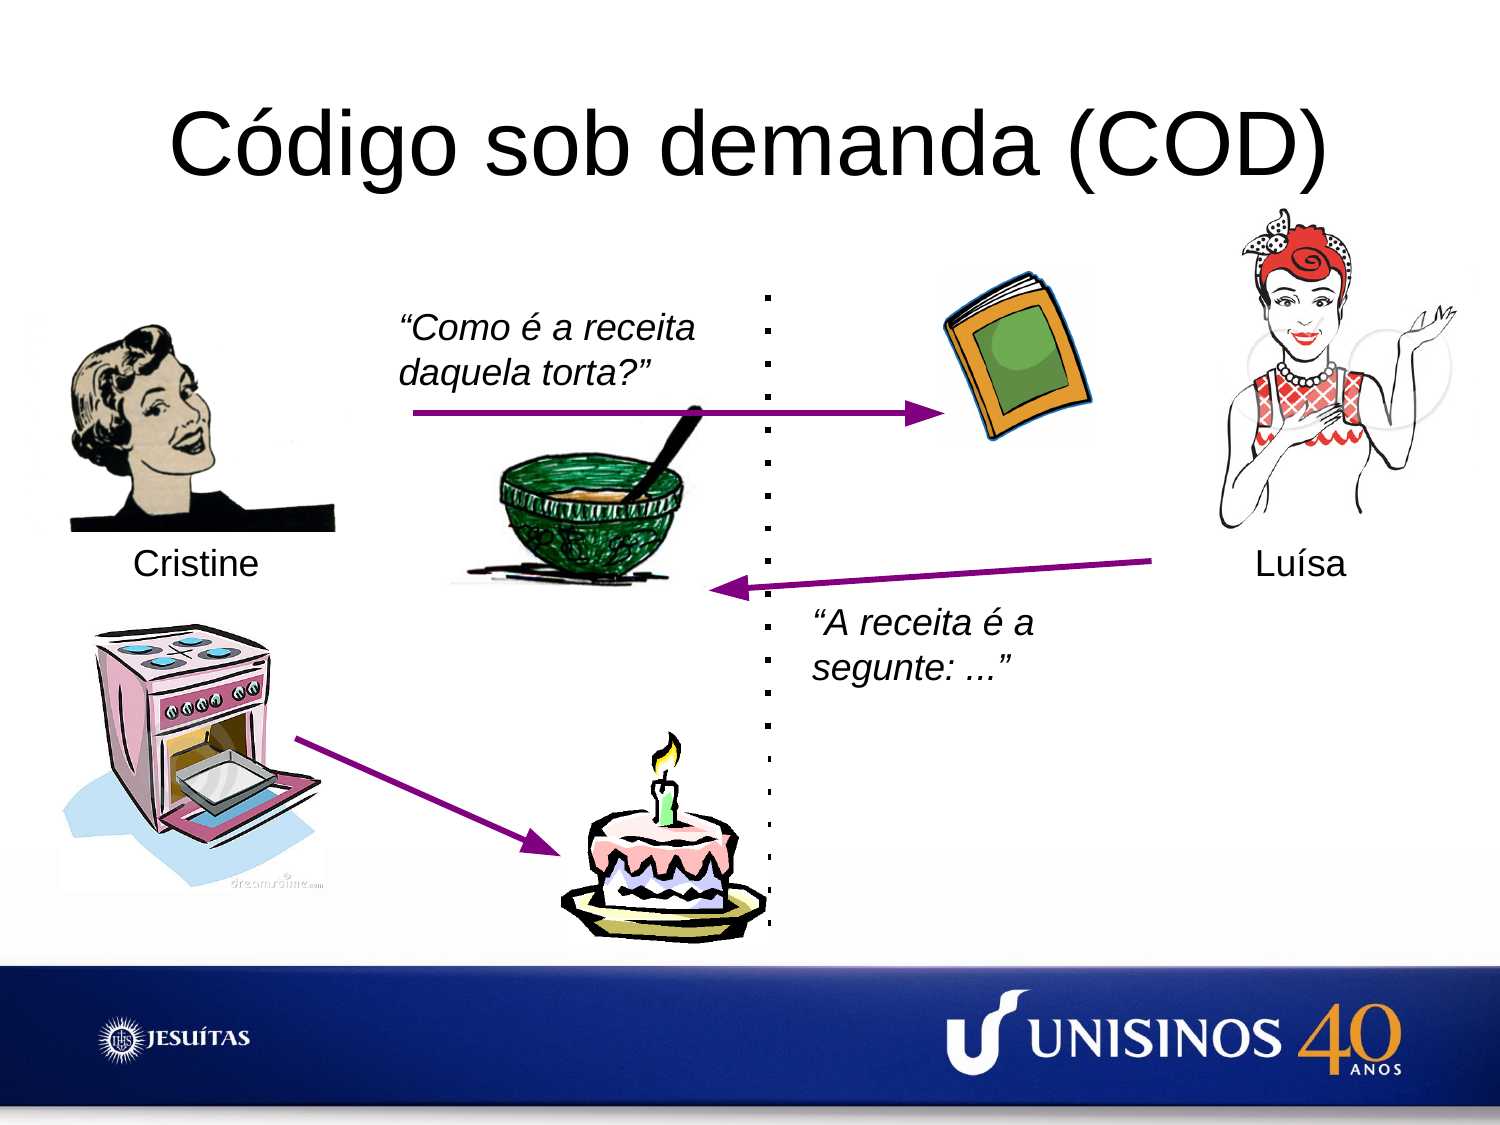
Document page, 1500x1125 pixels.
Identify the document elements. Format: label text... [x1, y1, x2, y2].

picture [1211, 206, 1477, 532]
picture [0, 620, 1500, 1125]
text_box “A receita é a segunte: ...” [797, 590, 1182, 696]
picture [29, 309, 367, 532]
text_box Luísa [1240, 531, 1362, 592]
picture [442, 401, 709, 410]
text_box Cristine [118, 531, 275, 592]
picture [442, 416, 709, 591]
text_box “Como é a receita daquela torta?” [383, 295, 768, 401]
picture [942, 270, 1093, 443]
title Código sob demanda (COD) [75, 45, 1426, 233]
